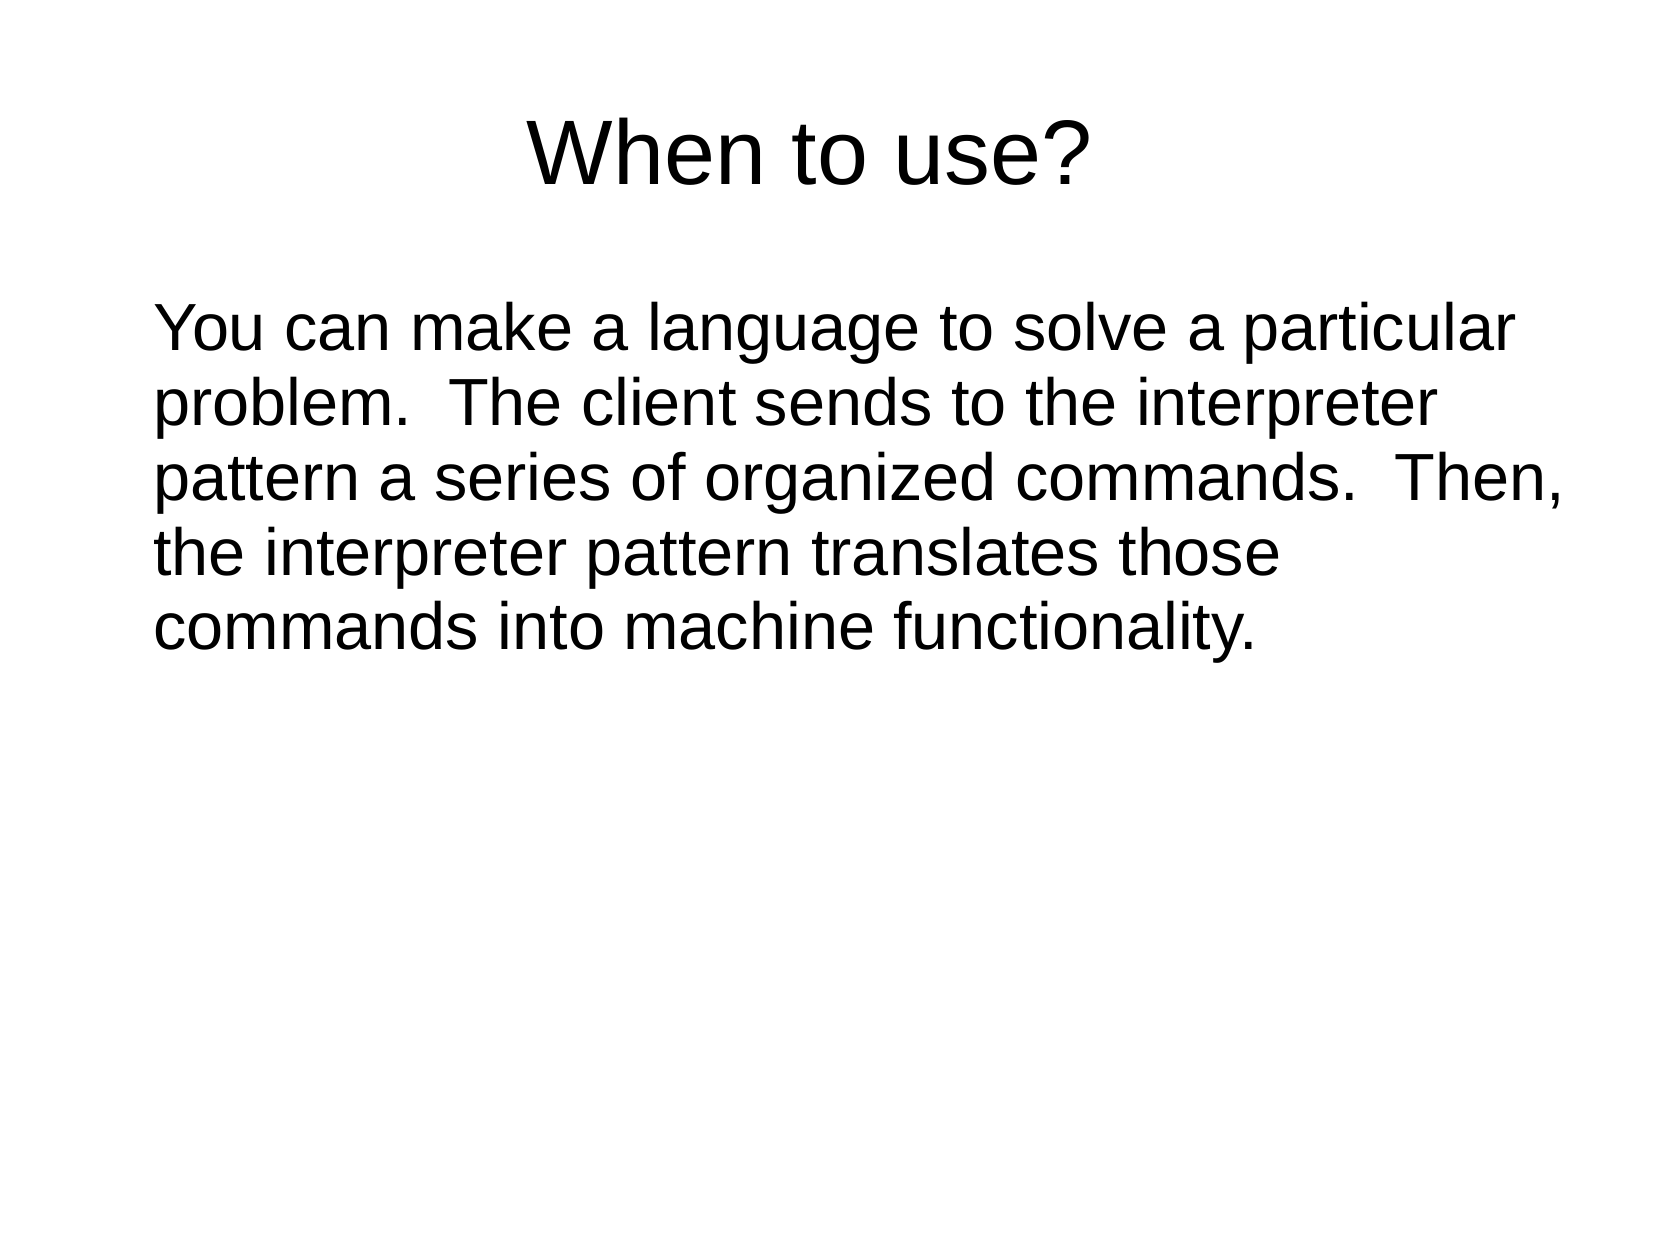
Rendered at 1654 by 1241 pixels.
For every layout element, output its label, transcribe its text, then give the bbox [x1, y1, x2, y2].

list You can make a language to solve a particular problem. The client sends to the interpreter pattern a series of organized commands. Then, the interpreter pattern translates those commands into machine functionality. [82, 290, 1571, 1010]
title When to use? [82, 49, 1571, 257]
